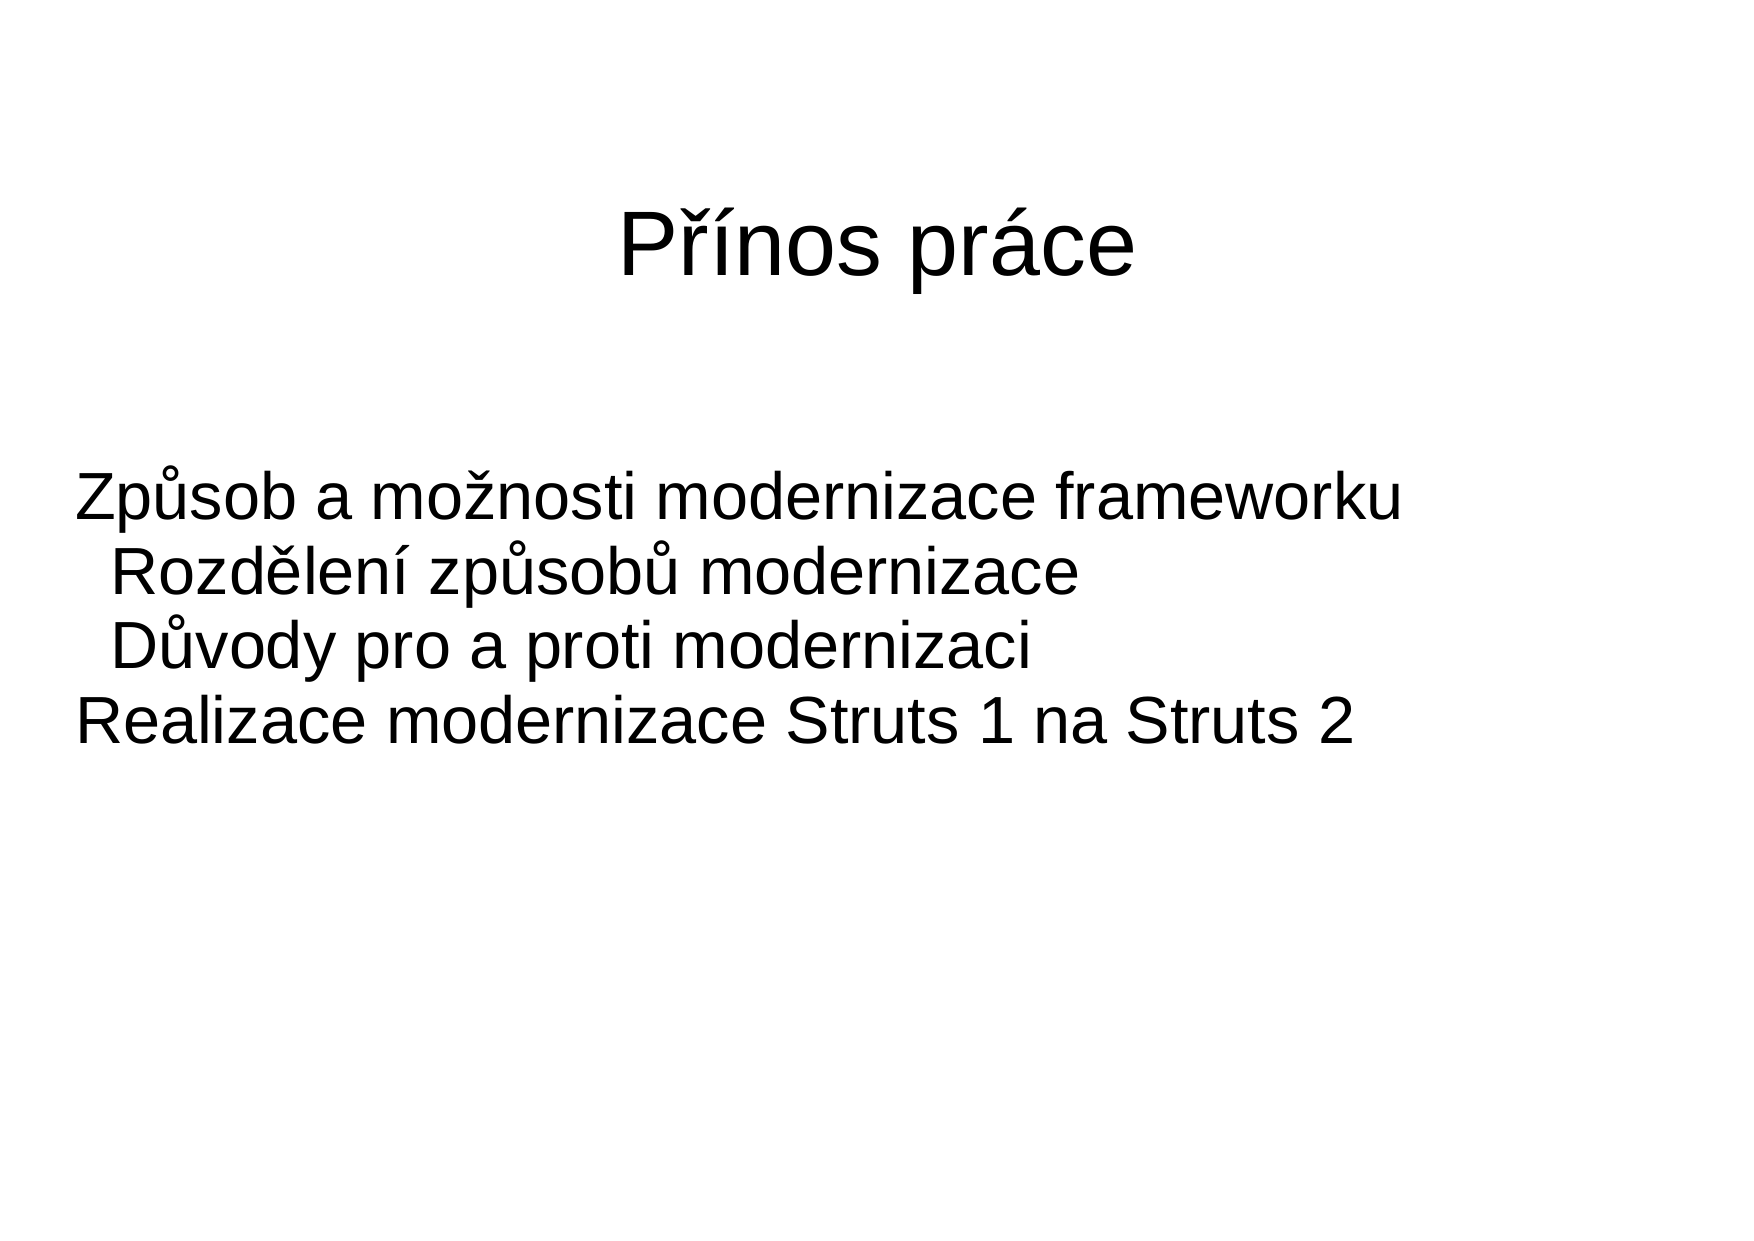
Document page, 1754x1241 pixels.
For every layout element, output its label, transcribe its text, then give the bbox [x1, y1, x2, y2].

subtitle Způsob a možnosti modernizace frameworku Rozdělení způsobů modernizace Důvody pro a proti modernizaci Realizace modernizace Struts 1 na Struts 2 [75, 206, 1654, 1011]
title Přínos práce [88, 147, 1668, 340]
